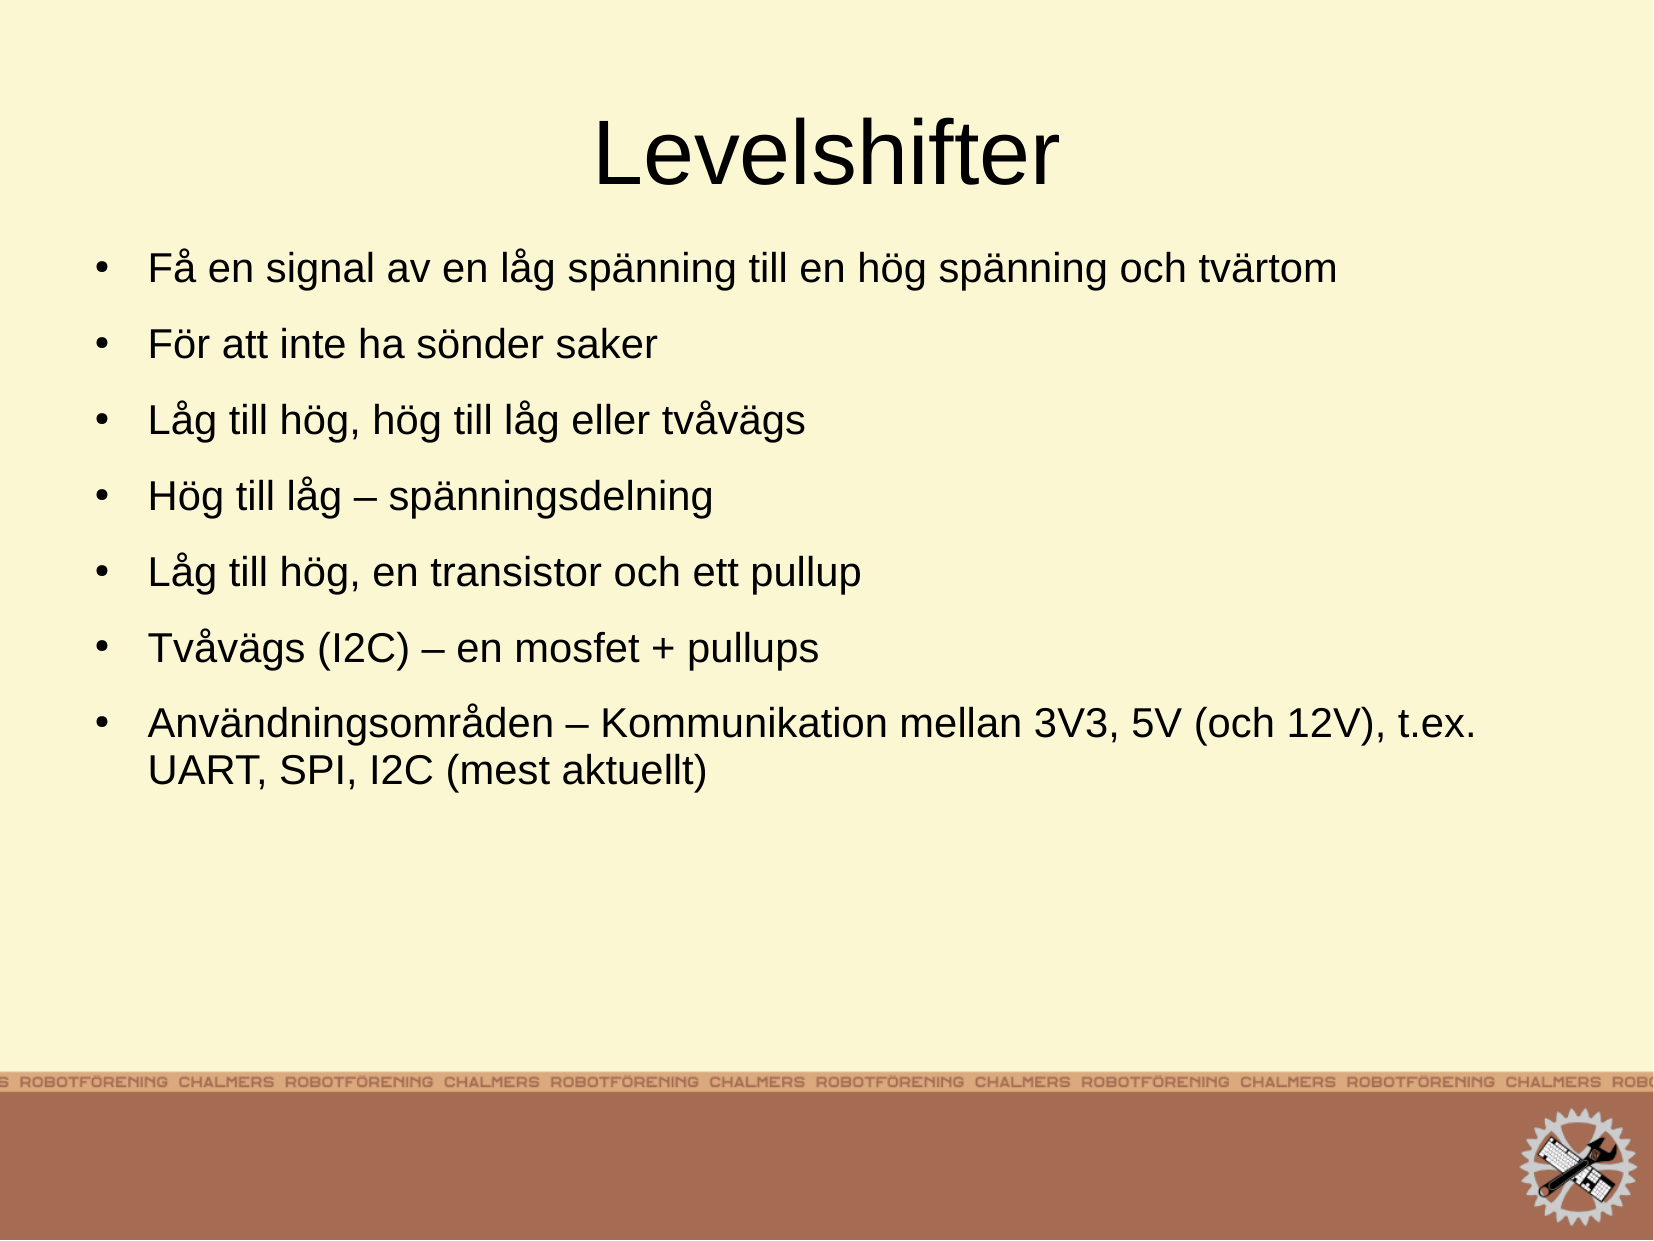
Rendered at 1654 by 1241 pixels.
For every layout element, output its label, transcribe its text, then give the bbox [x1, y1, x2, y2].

title Levelshifter [82, 49, 1571, 257]
list Få en signal av en låg spänning till en hög spänning och tvärtom För att inte ha sönder saker Låg till hög, hög till låg eller tvåvägs Hög till låg – spänningsdelning Låg till hög, en transistor och ett pullup Tvåvägs (I2C) – en mosfet + pullups Användningsområden – Kommunikation mellan 3V3, 5V (och 12V), t.ex. UART, SPI, I2C (mest aktuellt) [76, 244, 1565, 1063]
picture [0, 0, 1654, 1240]
